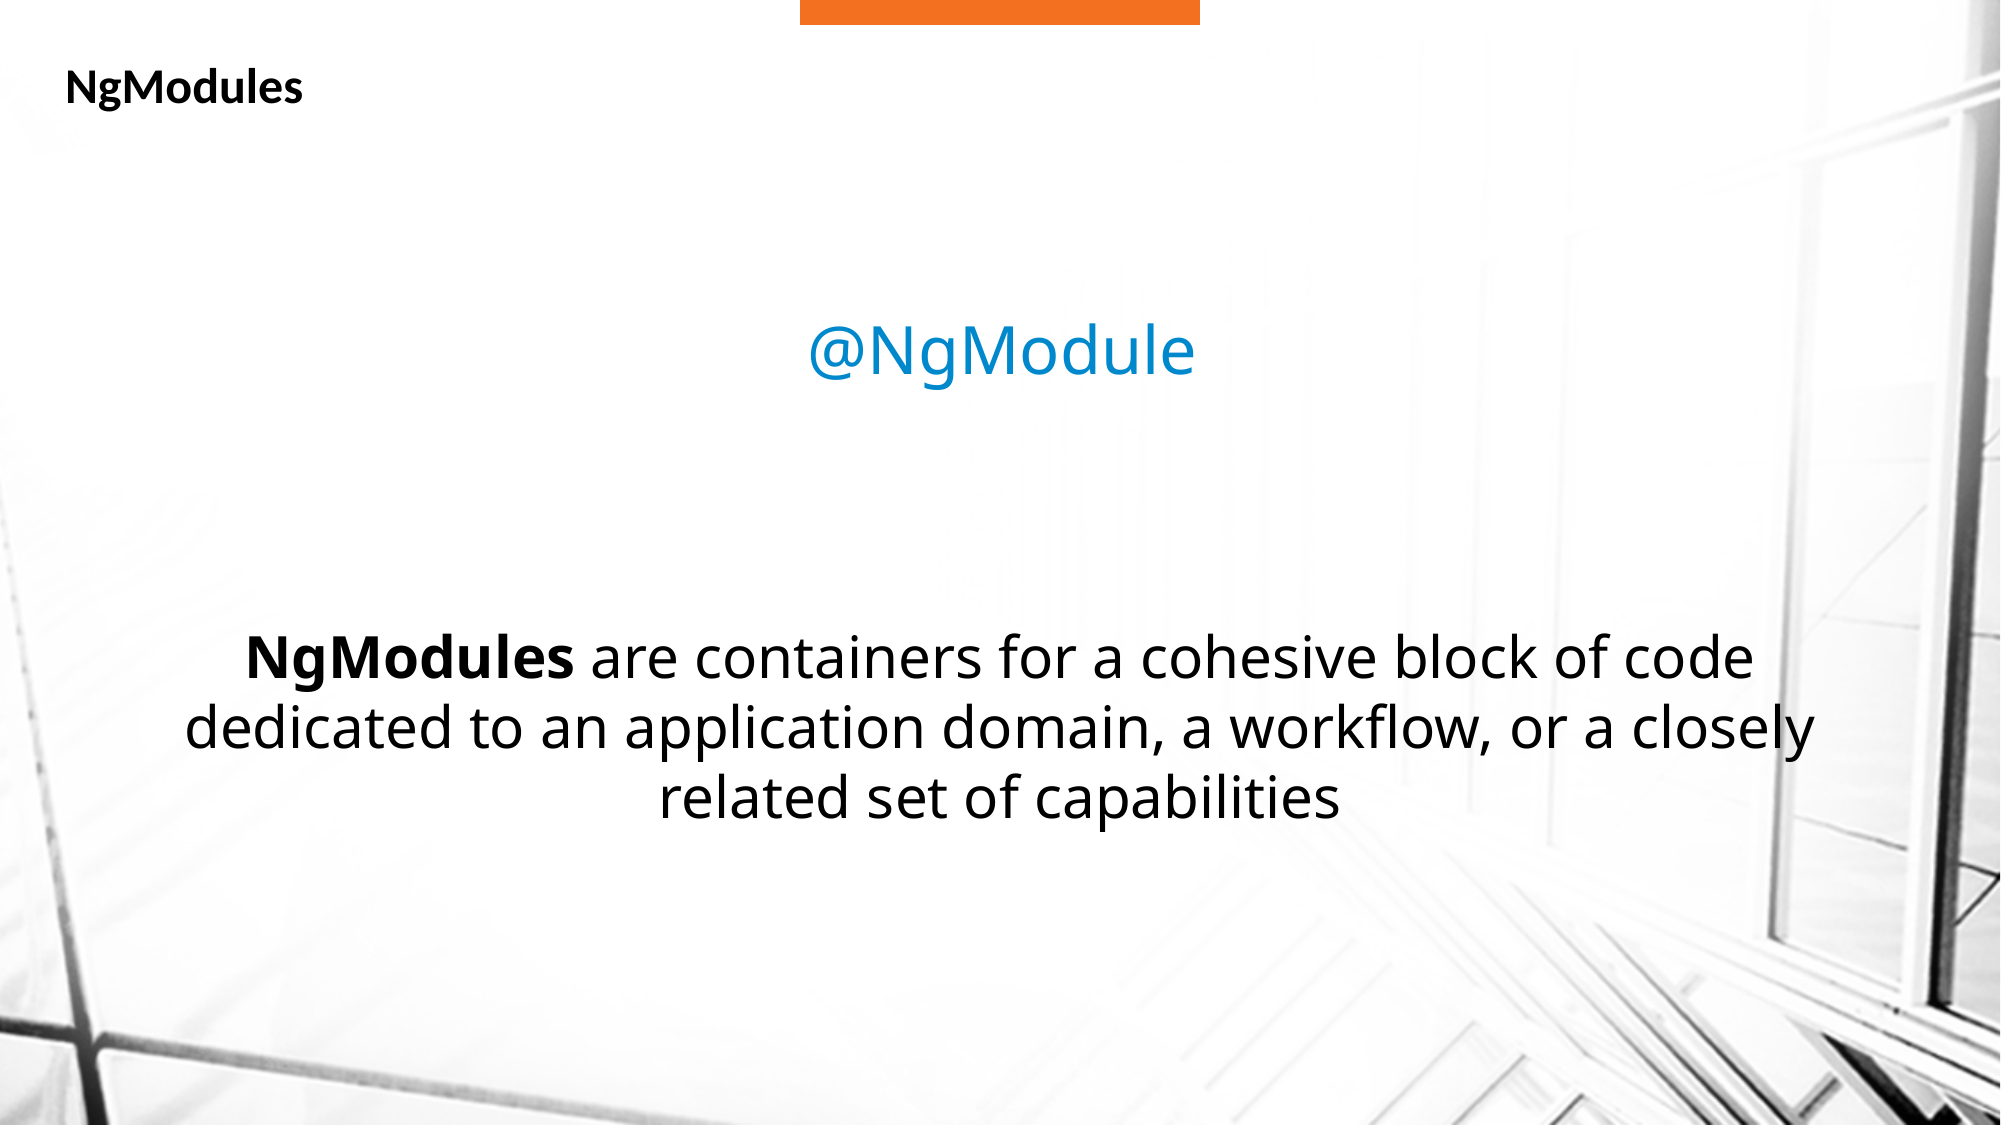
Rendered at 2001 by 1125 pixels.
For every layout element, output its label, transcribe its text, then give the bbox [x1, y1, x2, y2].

text_box @NgModule [793, 300, 1213, 406]
title NgModules [50, 63, 1951, 150]
text_box NgModules are containers for a cohesive block of code dedicated to an application domain, a workflow, or a closely related set of capabilities [87, 613, 1912, 838]
